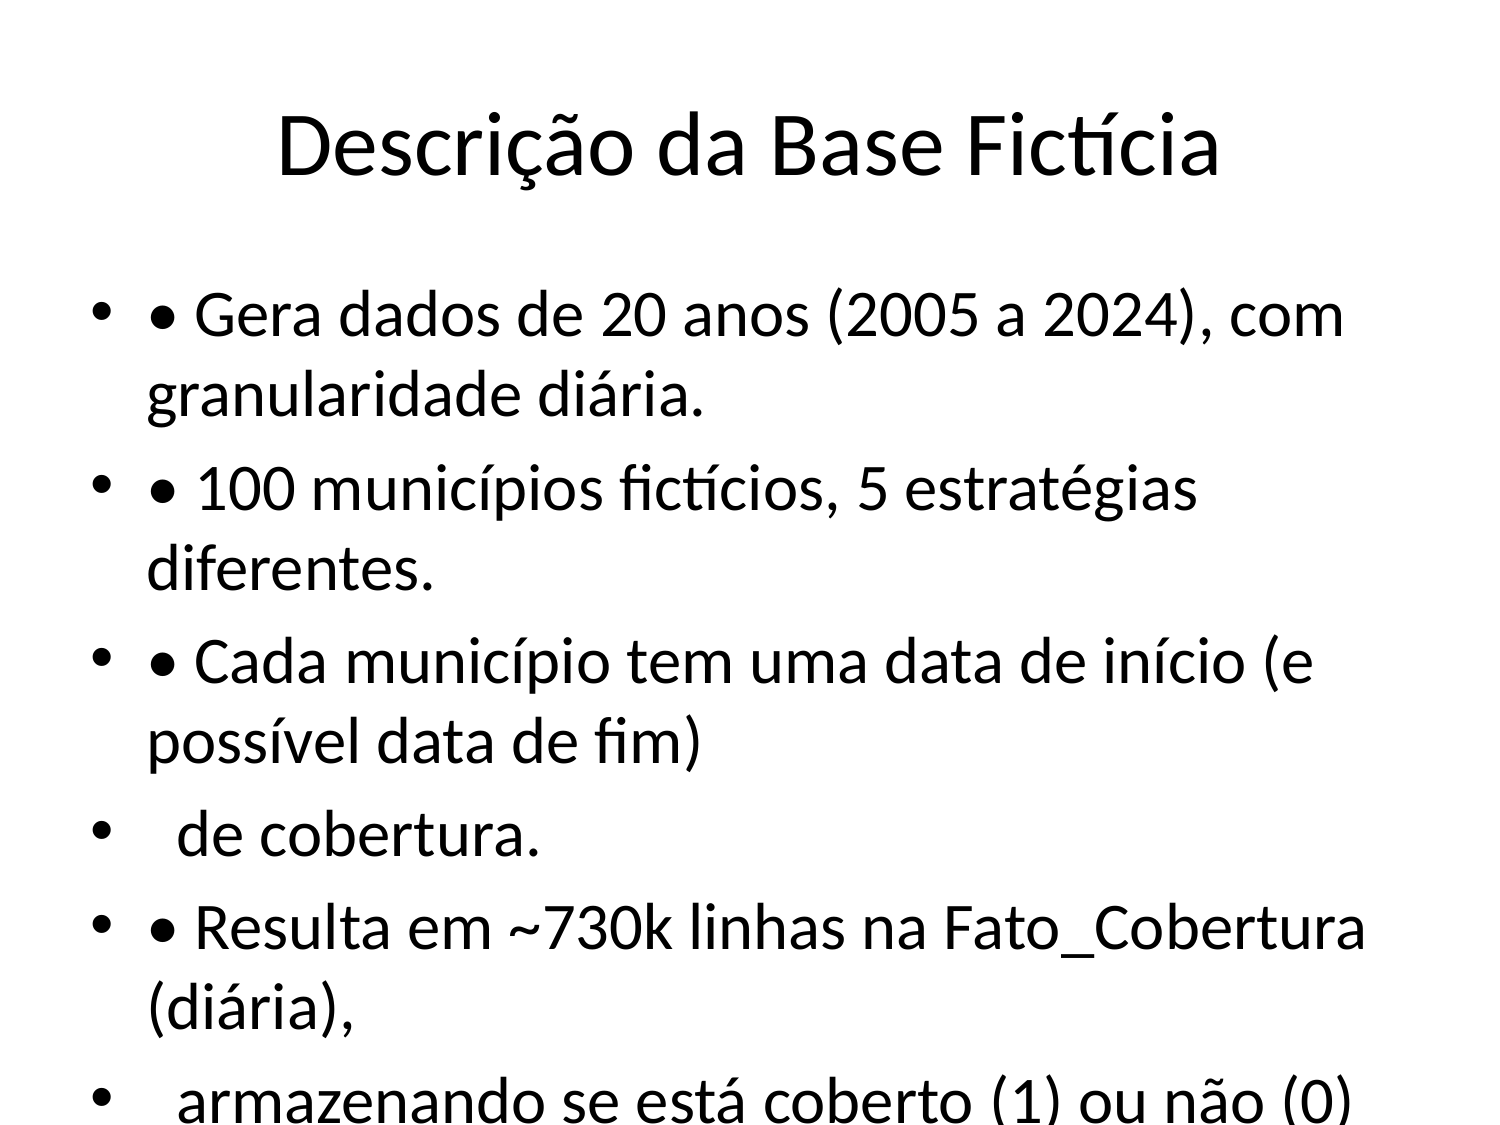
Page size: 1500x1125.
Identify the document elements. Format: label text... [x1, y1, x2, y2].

title Descrição da Base Fictícia [75, 45, 1425, 233]
list • Gera dados de 20 anos (2005 a 2024), com granularidade diária. • 100 municípios fictícios, 5 estratégias diferentes. • Cada município tem uma data de início (e possível data de fim) de cobertura. • Resulta em ~730k linhas na Fato_Cobertura (diária), armazenando se está coberto (1) ou não (0) em cada dia. [75, 262, 1425, 1005]
